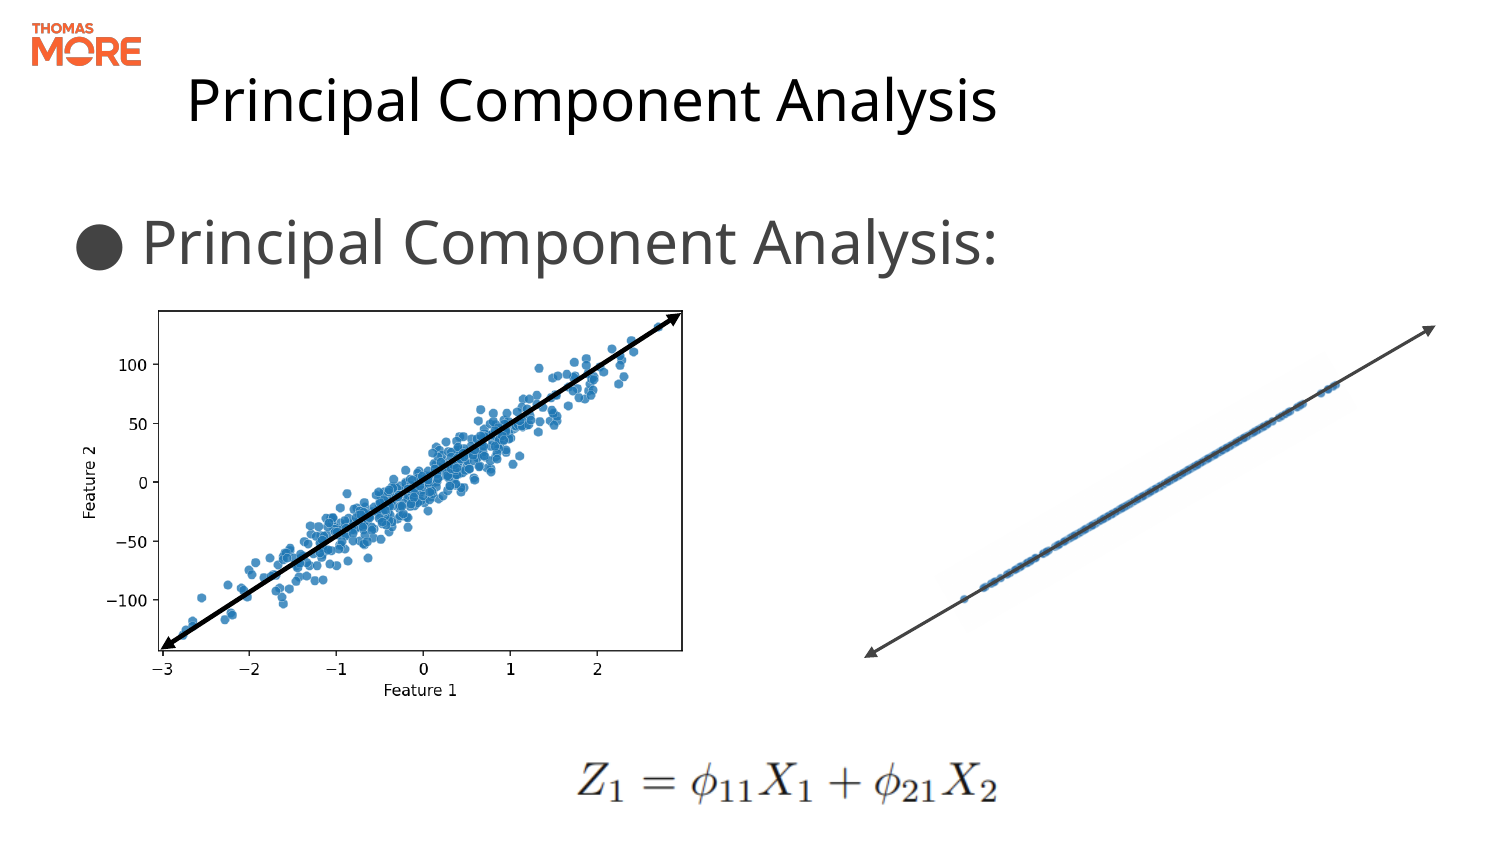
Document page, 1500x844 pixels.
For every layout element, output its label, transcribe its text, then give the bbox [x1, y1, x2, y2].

picture [953, 383, 1357, 634]
title Principal Component Analysis [171, 48, 1449, 143]
picture [22, 13, 151, 76]
picture [934, 351, 1340, 605]
picture [72, 300, 1010, 837]
list Principal Component Analysis: [51, 189, 1476, 301]
